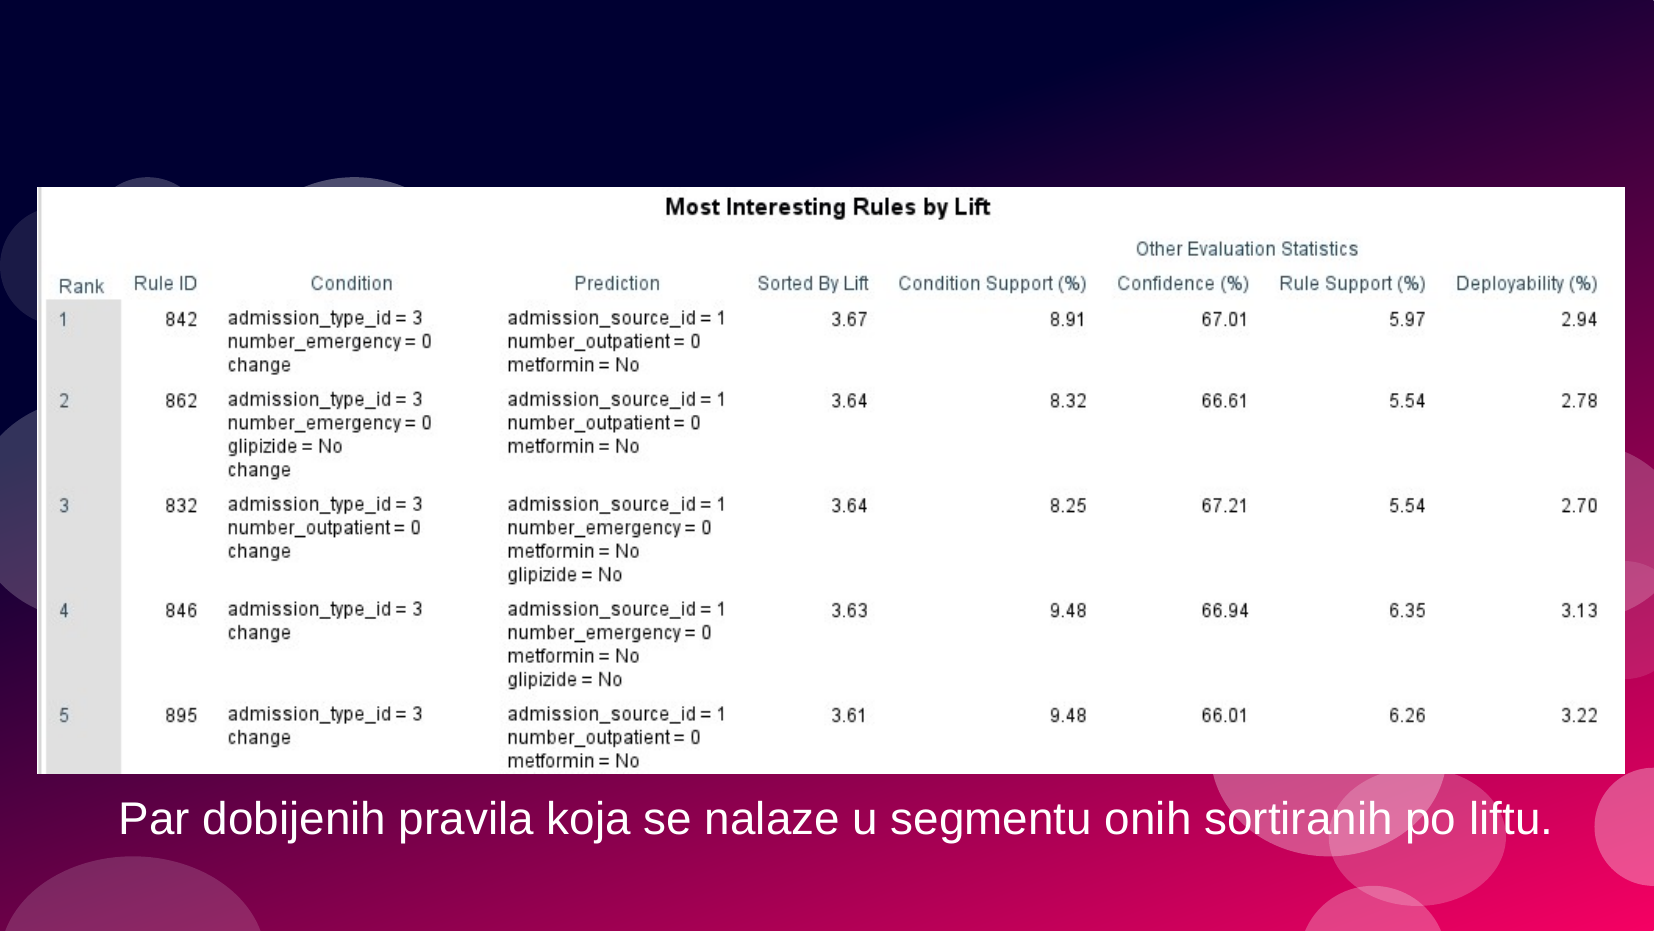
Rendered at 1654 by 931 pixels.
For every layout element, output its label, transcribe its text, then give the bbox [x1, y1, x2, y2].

title Par dobijenih pravila koja se nalaze u segmentu onih sortiranih po liftu. [98, 774, 1576, 901]
picture [37, 187, 1625, 774]
